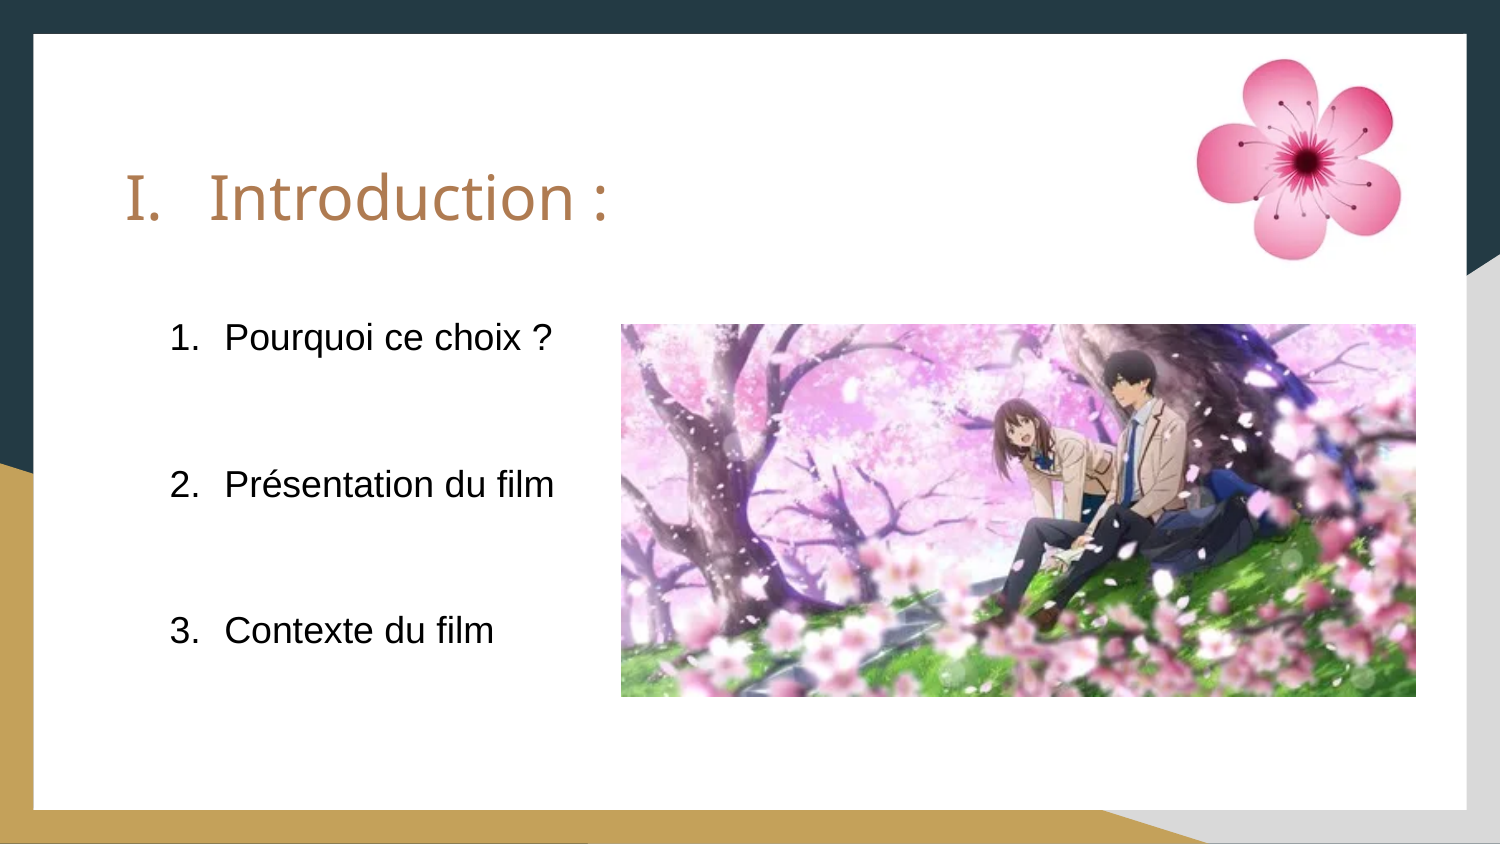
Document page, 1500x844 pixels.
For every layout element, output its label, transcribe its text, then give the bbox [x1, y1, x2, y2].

picture [621, 324, 1416, 697]
picture [1175, 46, 1433, 273]
list Pourquoi ce choix ? Présentation du film Contexte du film [134, 295, 1366, 697]
title Introduction : [103, 138, 1335, 296]
